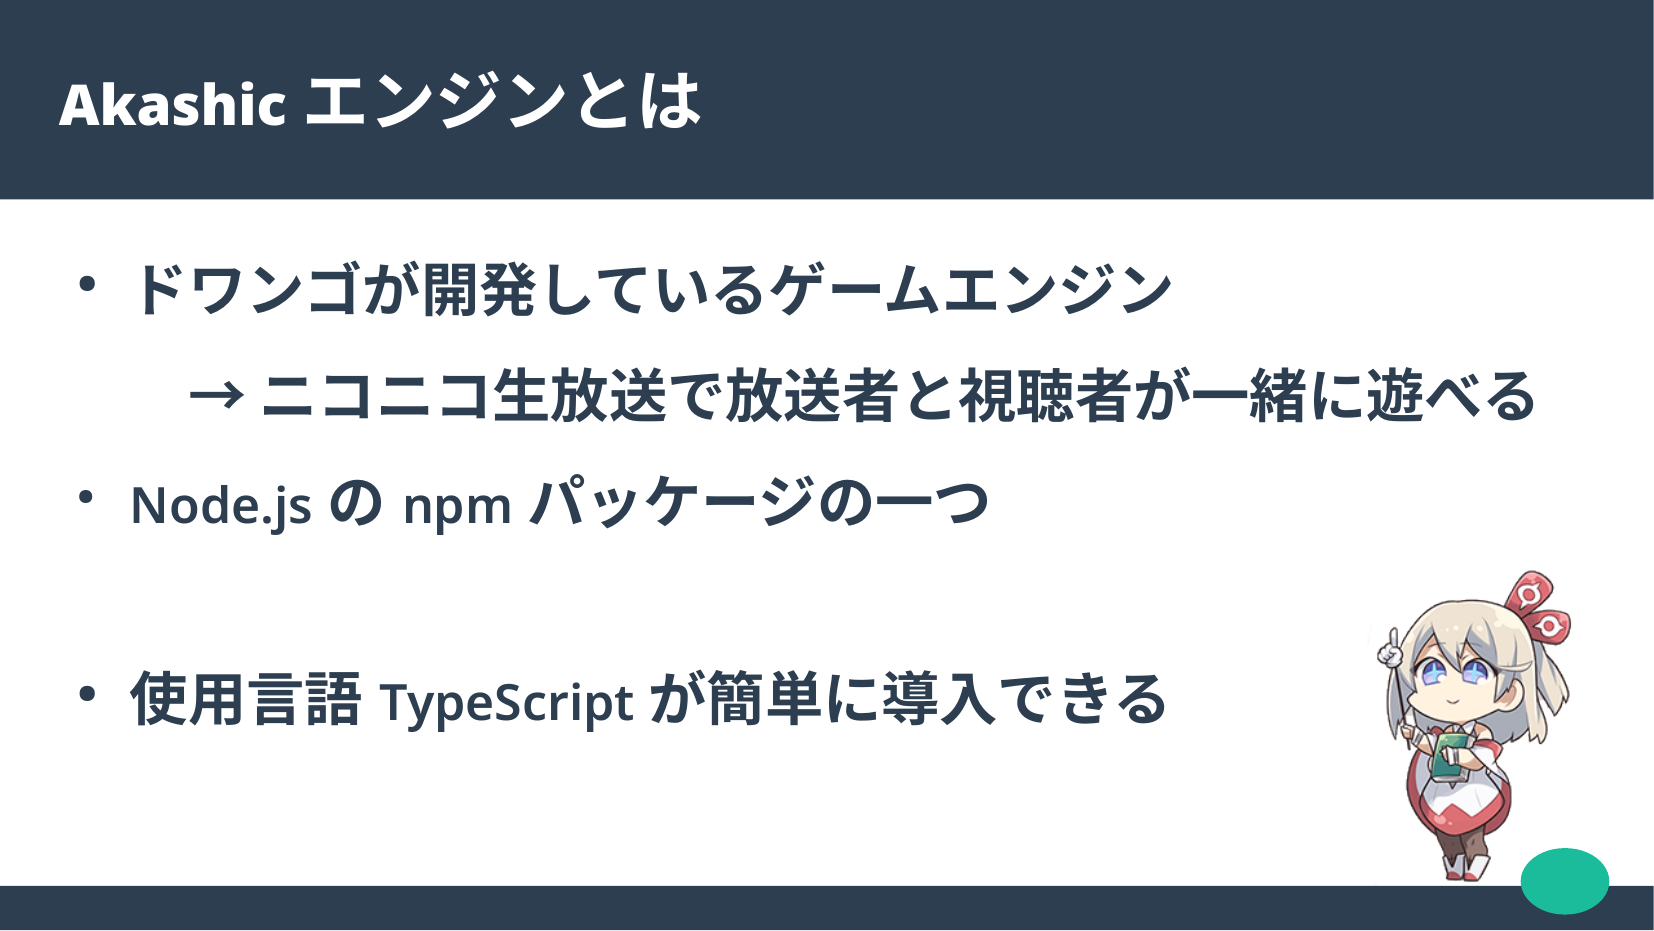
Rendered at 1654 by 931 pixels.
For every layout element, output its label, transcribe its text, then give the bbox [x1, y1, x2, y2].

picture [1367, 555, 1583, 886]
title Akashicエンジンとは [59, 37, 1595, 155]
list ドワンゴが開発しているゲームエンジン → ニコニコ生放送で放送者と視聴者が一緒に遊べる Node.jsのnpmパッケージの一つ 使用言語TypeScriptが簡単に導入できる [59, 243, 1595, 864]
